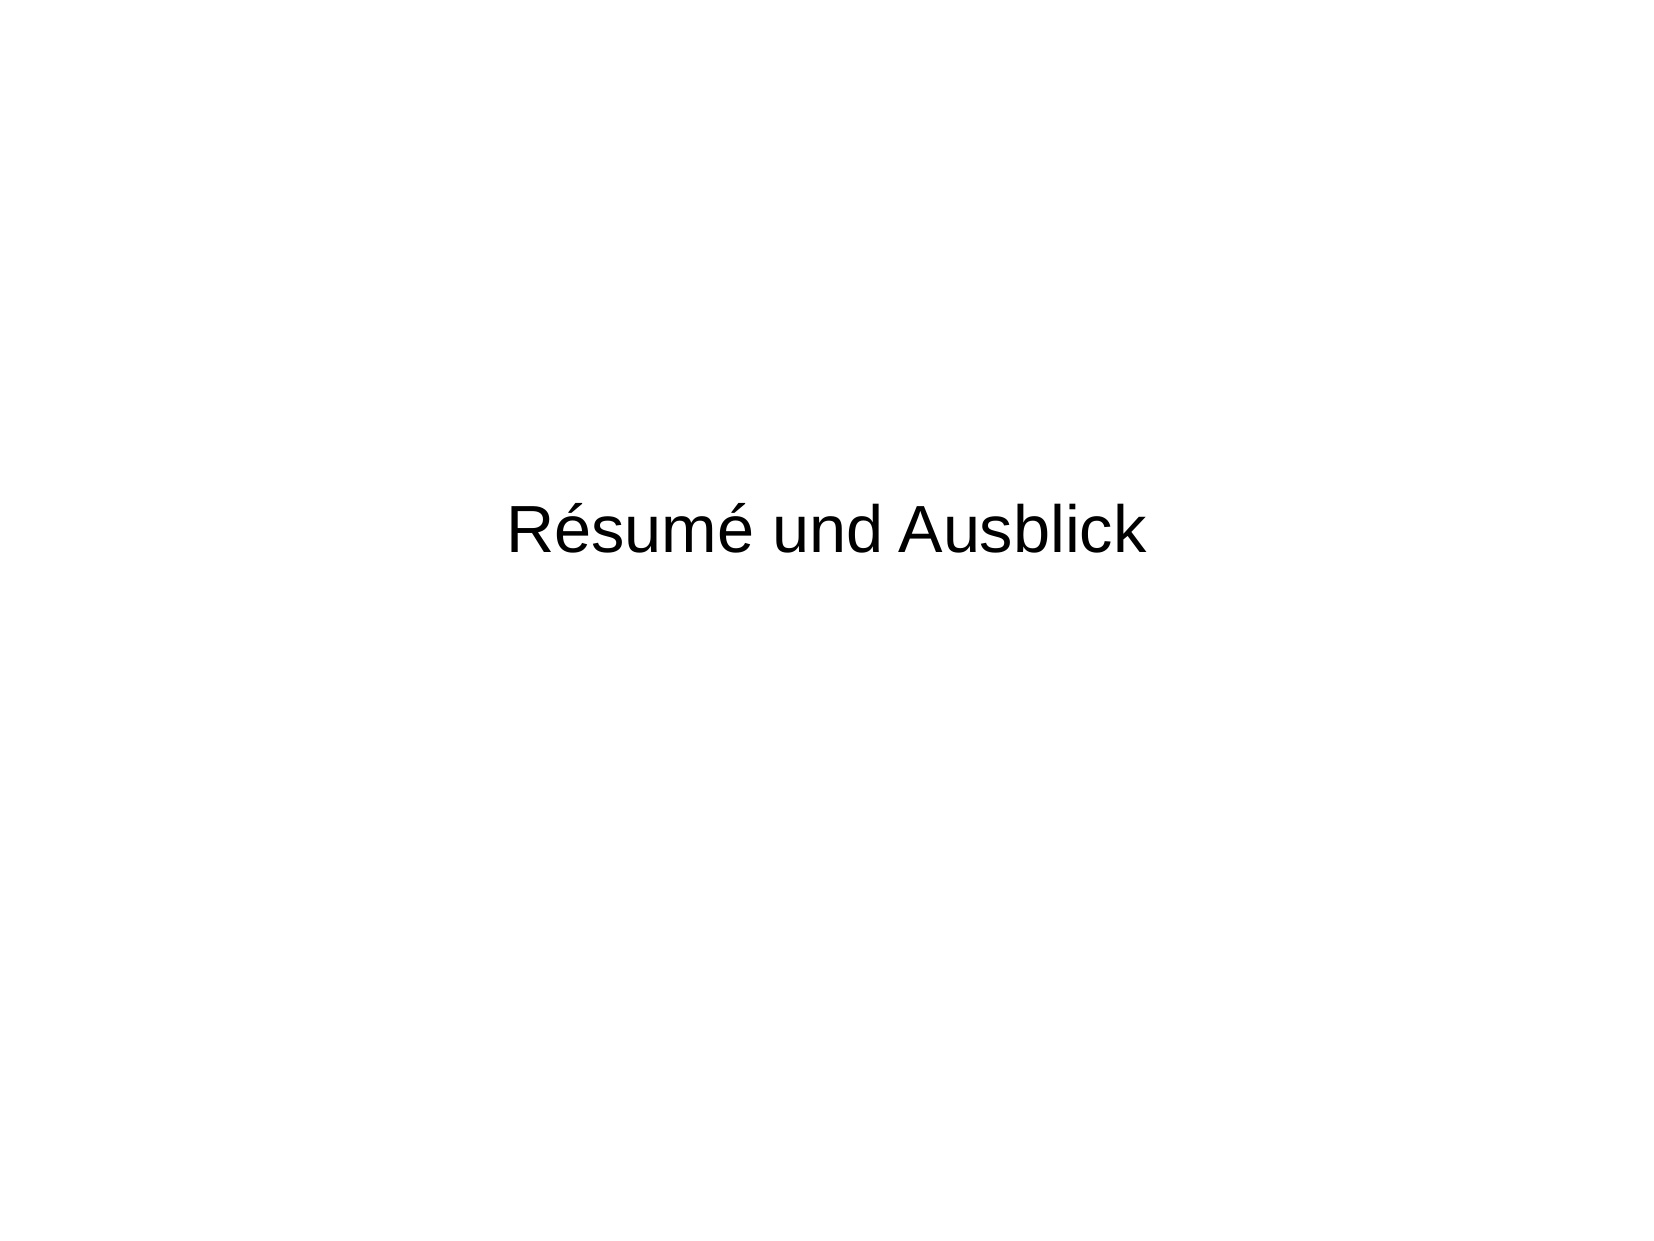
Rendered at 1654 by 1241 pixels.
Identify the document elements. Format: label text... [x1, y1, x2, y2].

subtitle Résumé und Ausblick [82, 49, 1571, 1010]
